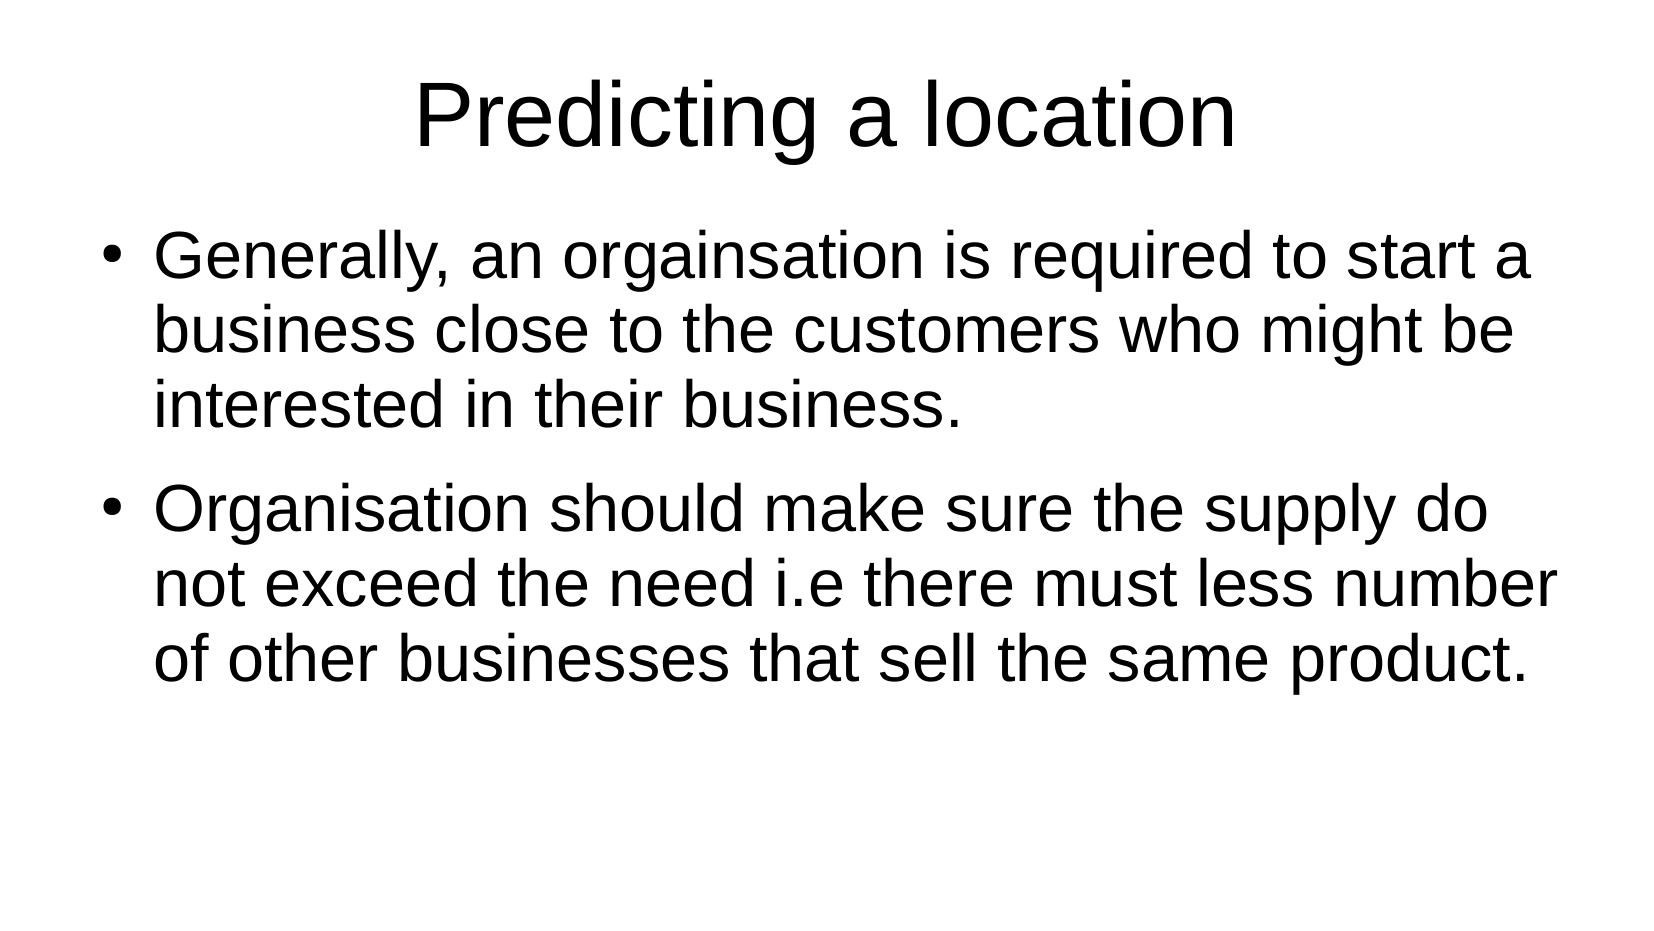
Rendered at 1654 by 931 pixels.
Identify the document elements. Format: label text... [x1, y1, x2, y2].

list Generally, an orgainsation is required to start a business close to the customers who might be interested in their business. Organisation should make sure the supply do not exceed the need i.e there must less number of other businesses that sell the same product. [82, 217, 1571, 758]
title Predicting a location [82, 37, 1571, 193]
